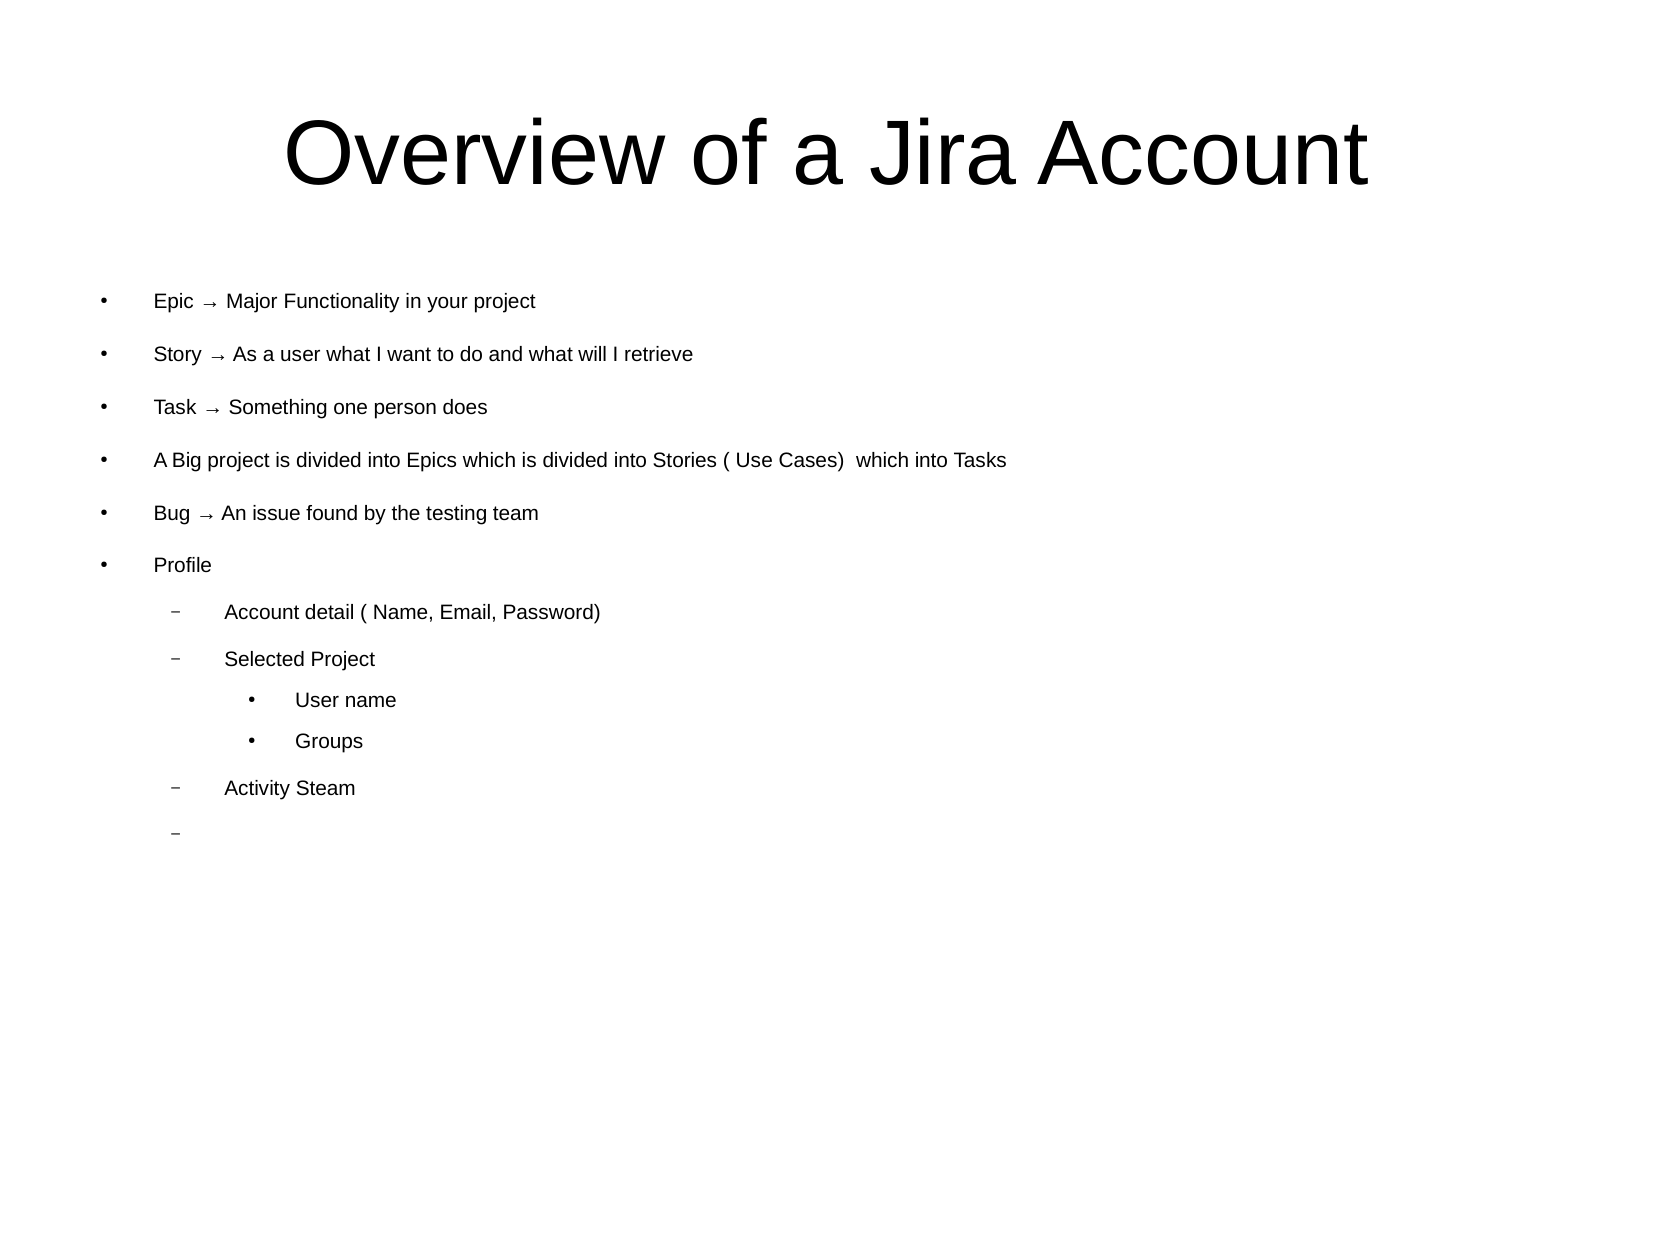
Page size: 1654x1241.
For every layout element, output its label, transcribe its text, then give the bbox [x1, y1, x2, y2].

title Overview of a Jira Account [82, 49, 1571, 257]
list Epic → Major Functionality in your project Story → As a user what I want to do and what will I retrieve Task → Something one person does A Big project is divided into Epics which is divided into Stories ( Use Cases) which into Tasks Bug → An issue found by the testing team Profile Account detail ( Name, Email, Password) Selected Project User name Groups Activity Steam [82, 290, 1571, 1217]
